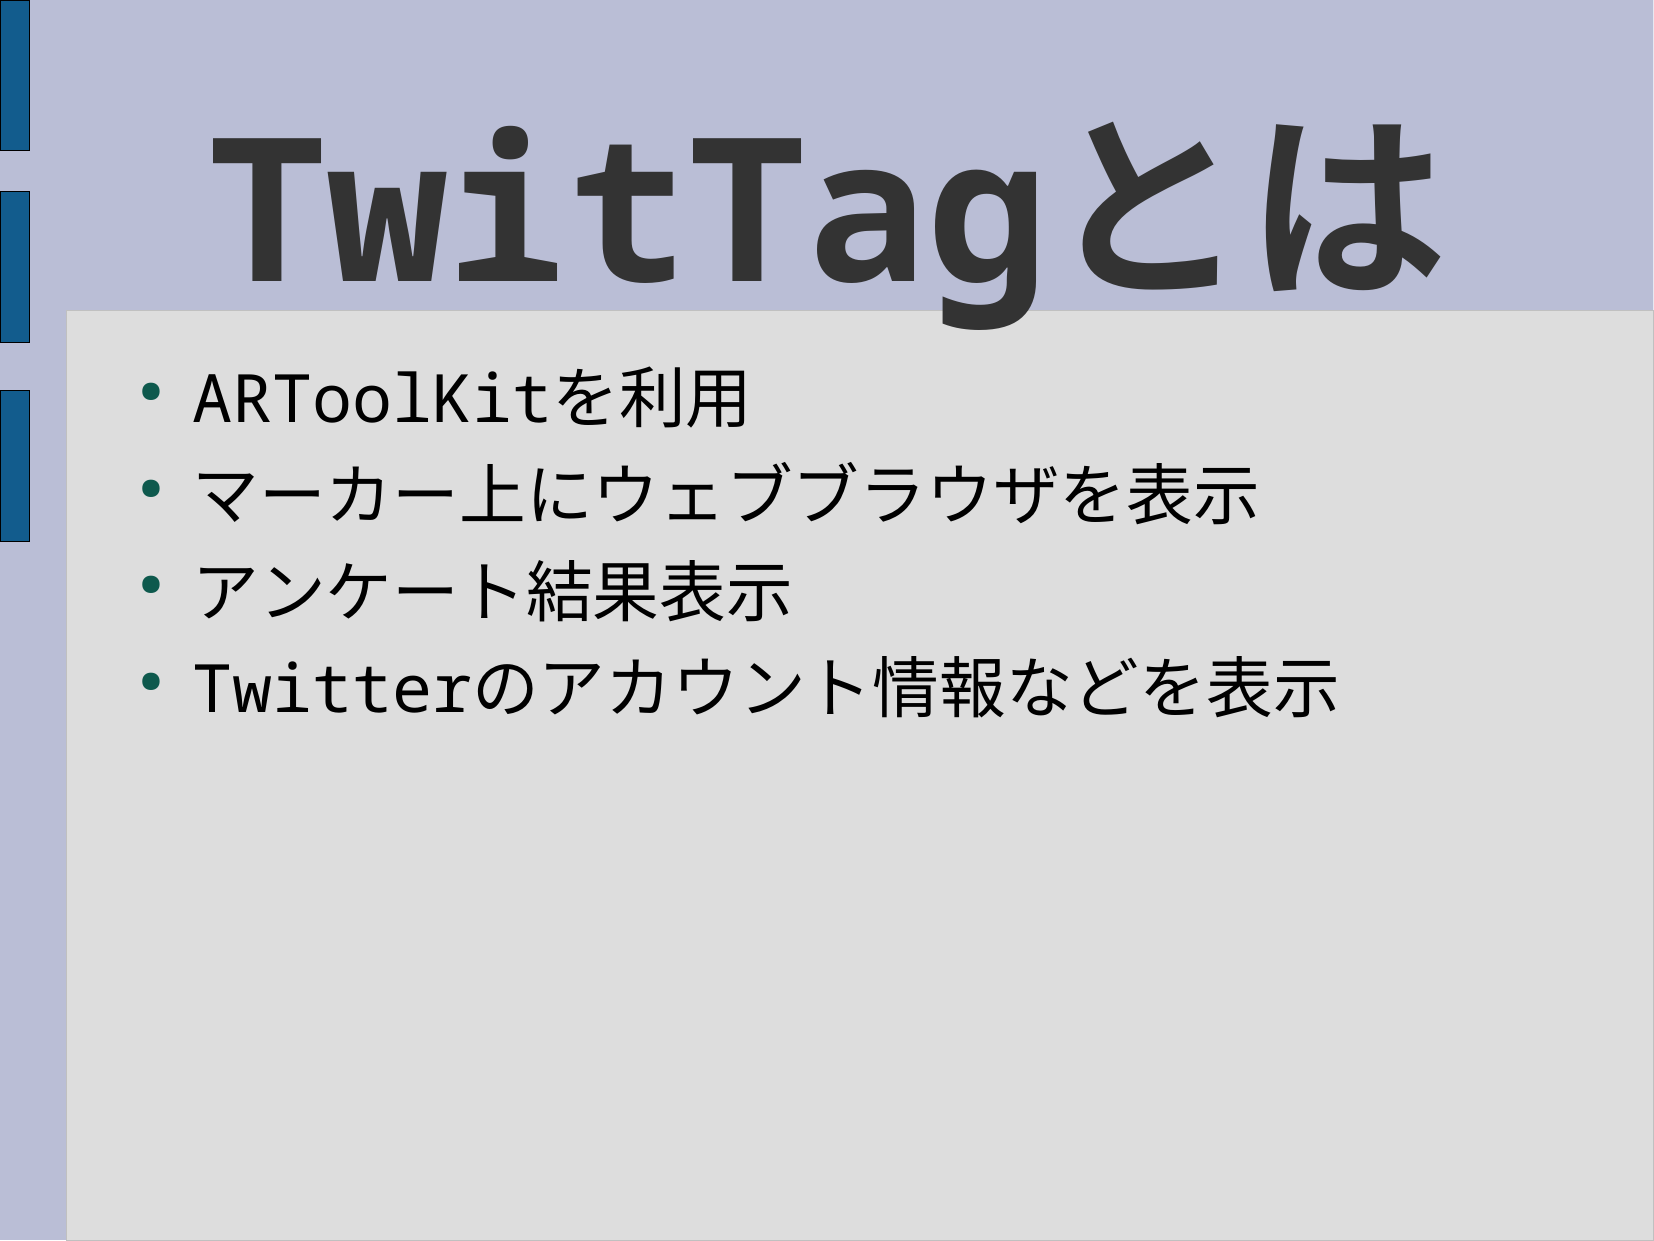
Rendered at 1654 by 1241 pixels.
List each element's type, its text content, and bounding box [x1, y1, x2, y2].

title TwitTagとは [121, 94, 1534, 295]
list ARToolKitを利用 マーカー上にウェブブラウザを表示 アンケート結果表示 Twitterのアカウント情報などを表示 [121, 344, 1534, 1112]
